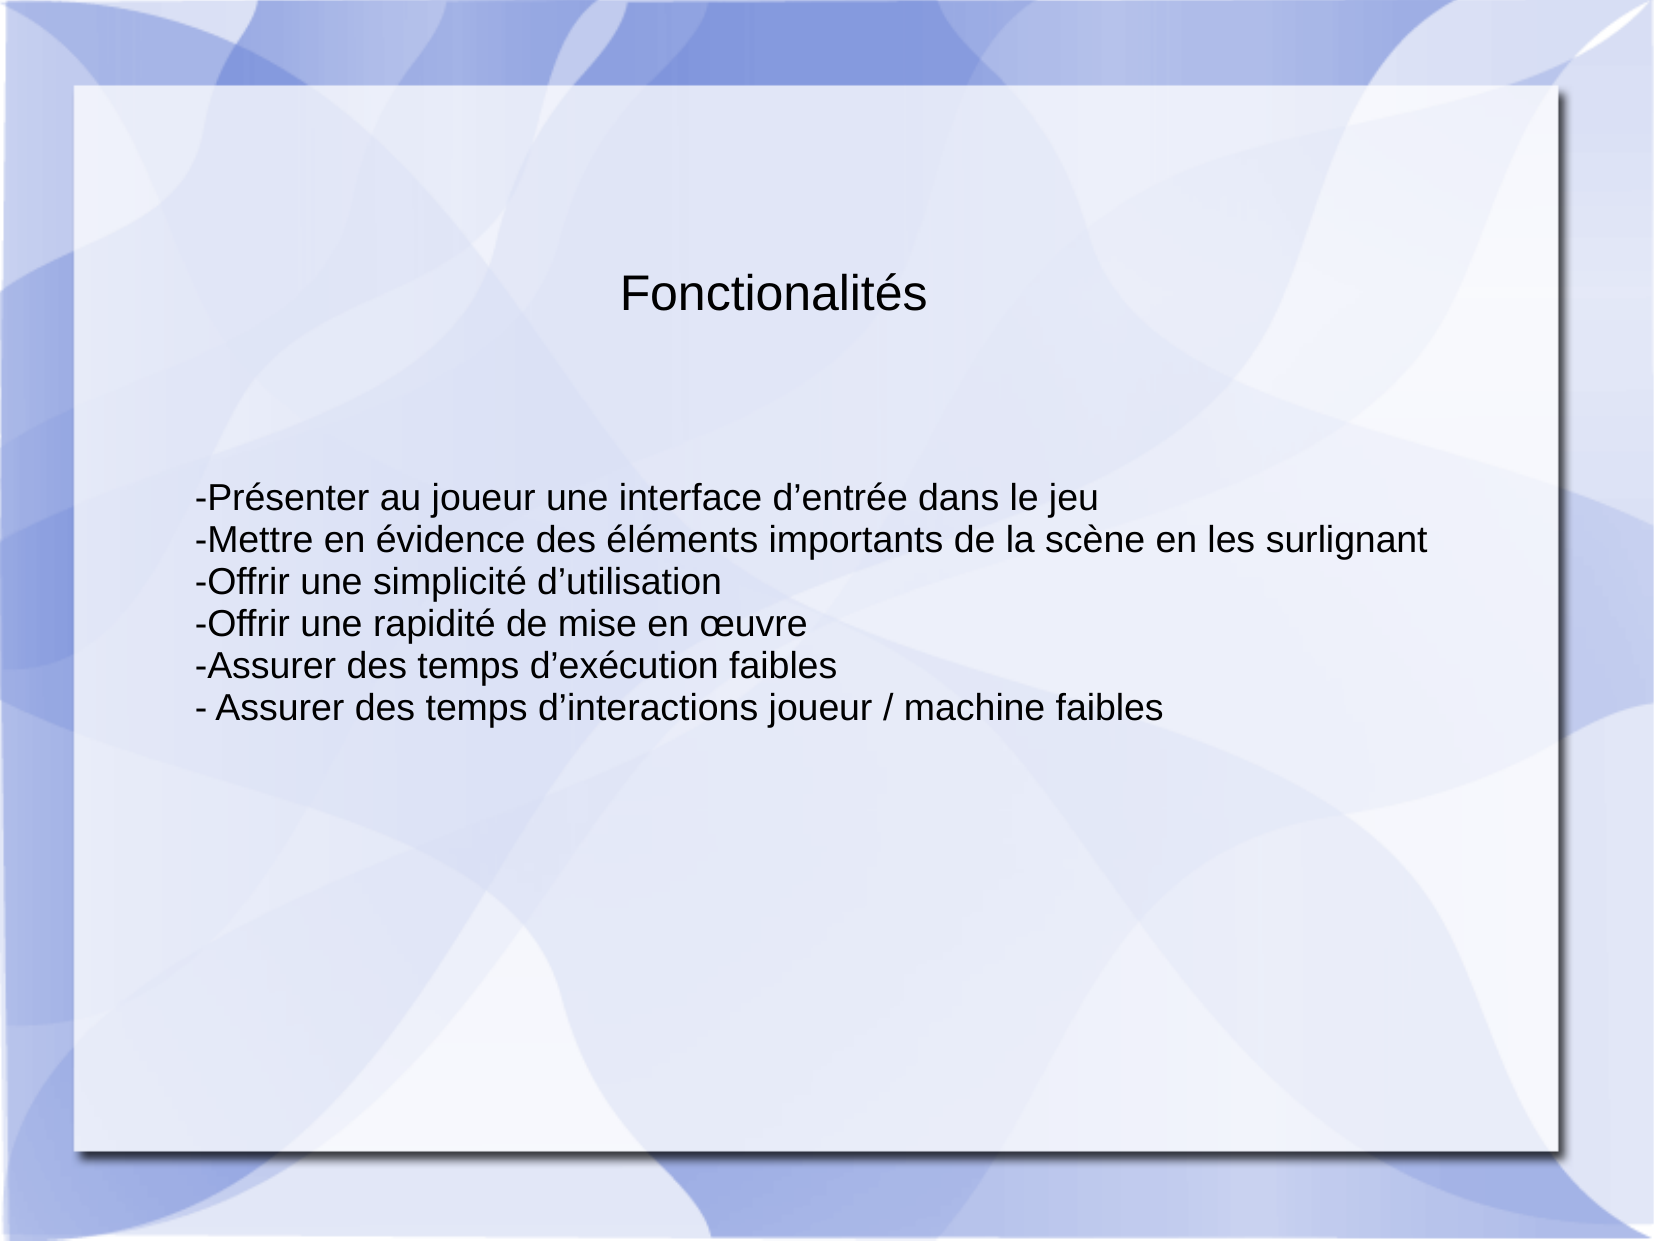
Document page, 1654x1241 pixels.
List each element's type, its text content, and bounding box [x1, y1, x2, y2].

text_box Fonctionalités [604, 257, 1011, 329]
text_box -Présenter au joueur une interface d’entrée dans le jeu -Mettre en évidence des éléments importants de la scène en les surlignant -Offrir une simplicité d’utilisation -Offrir une rapidité de mise en œuvre -Assurer des temps d’exécution faibles - Assurer des temps d’interactions joueur / machine faibles [180, 468, 1515, 756]
picture [0, 0, 1654, 1241]
